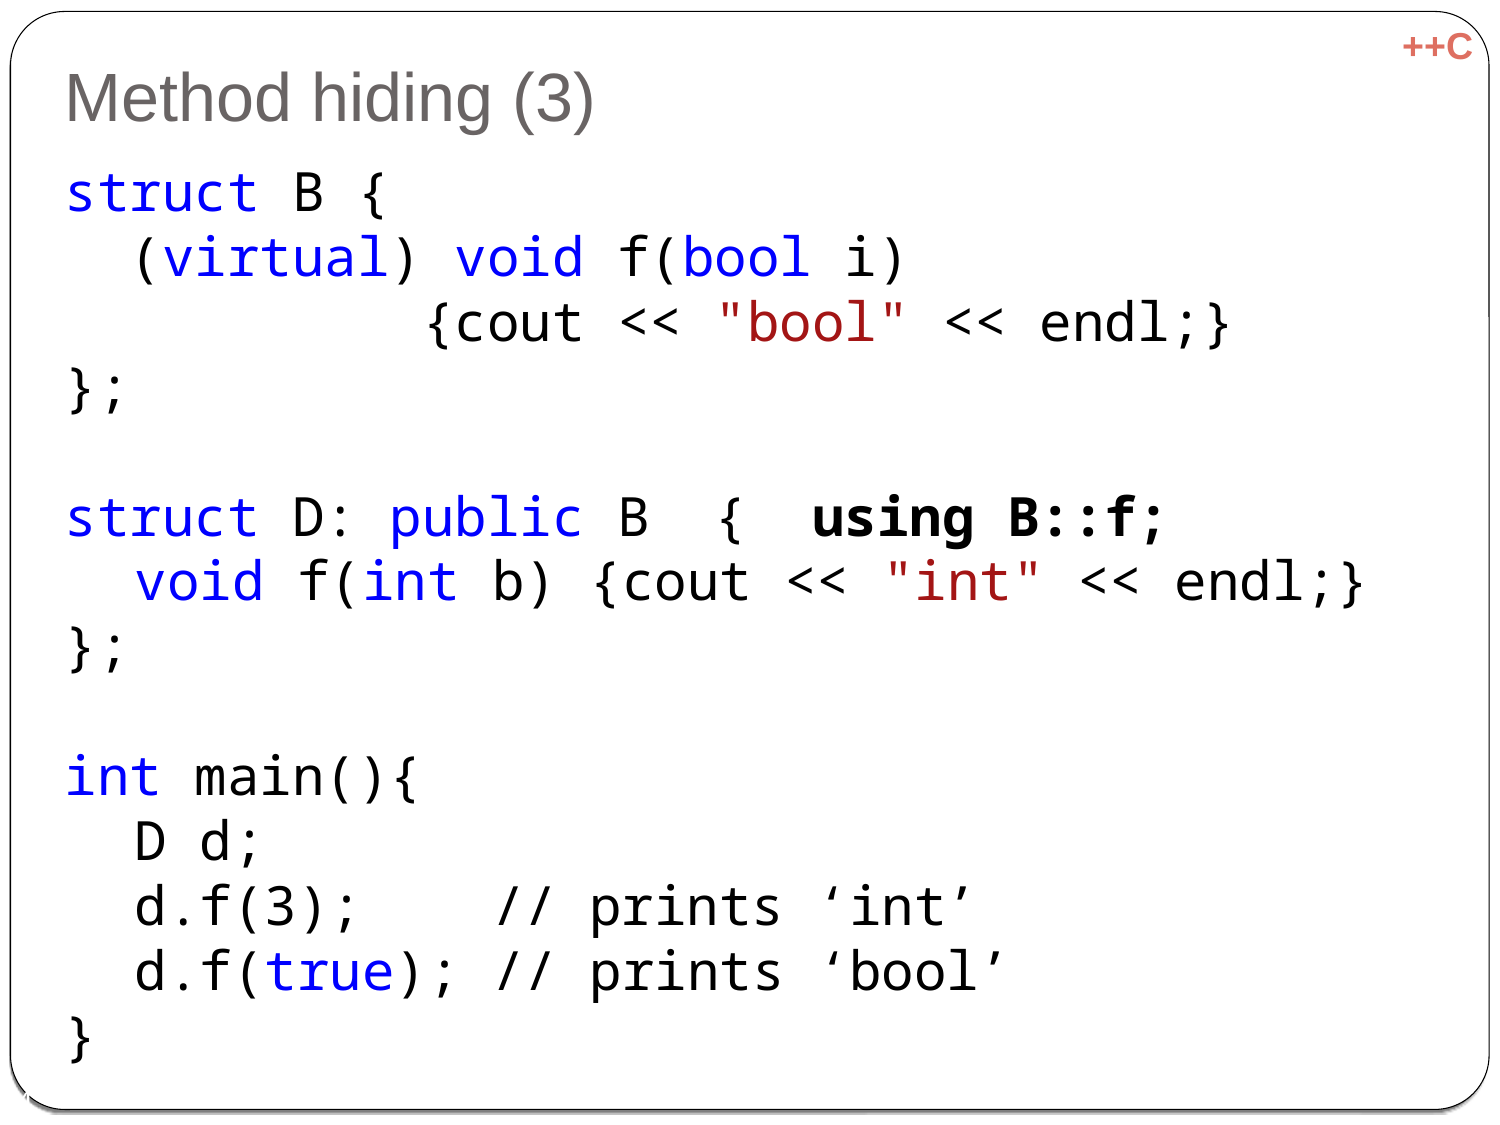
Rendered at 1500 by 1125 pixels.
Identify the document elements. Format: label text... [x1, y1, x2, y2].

list struct B { (virtual) void f(bool i) {cout << "bool" << endl;} }; struct D: public B { using B::f; void f(int b) {cout << "int" << endl;} }; int main(){ D d; d.f(3); // prints ‘int’ d.f(true); // prints ‘bool’ } [50, 149, 1450, 1088]
slide_number <number> [0, 1074, 50, 1125]
title Method hiding (3) [50, 45, 1450, 149]
